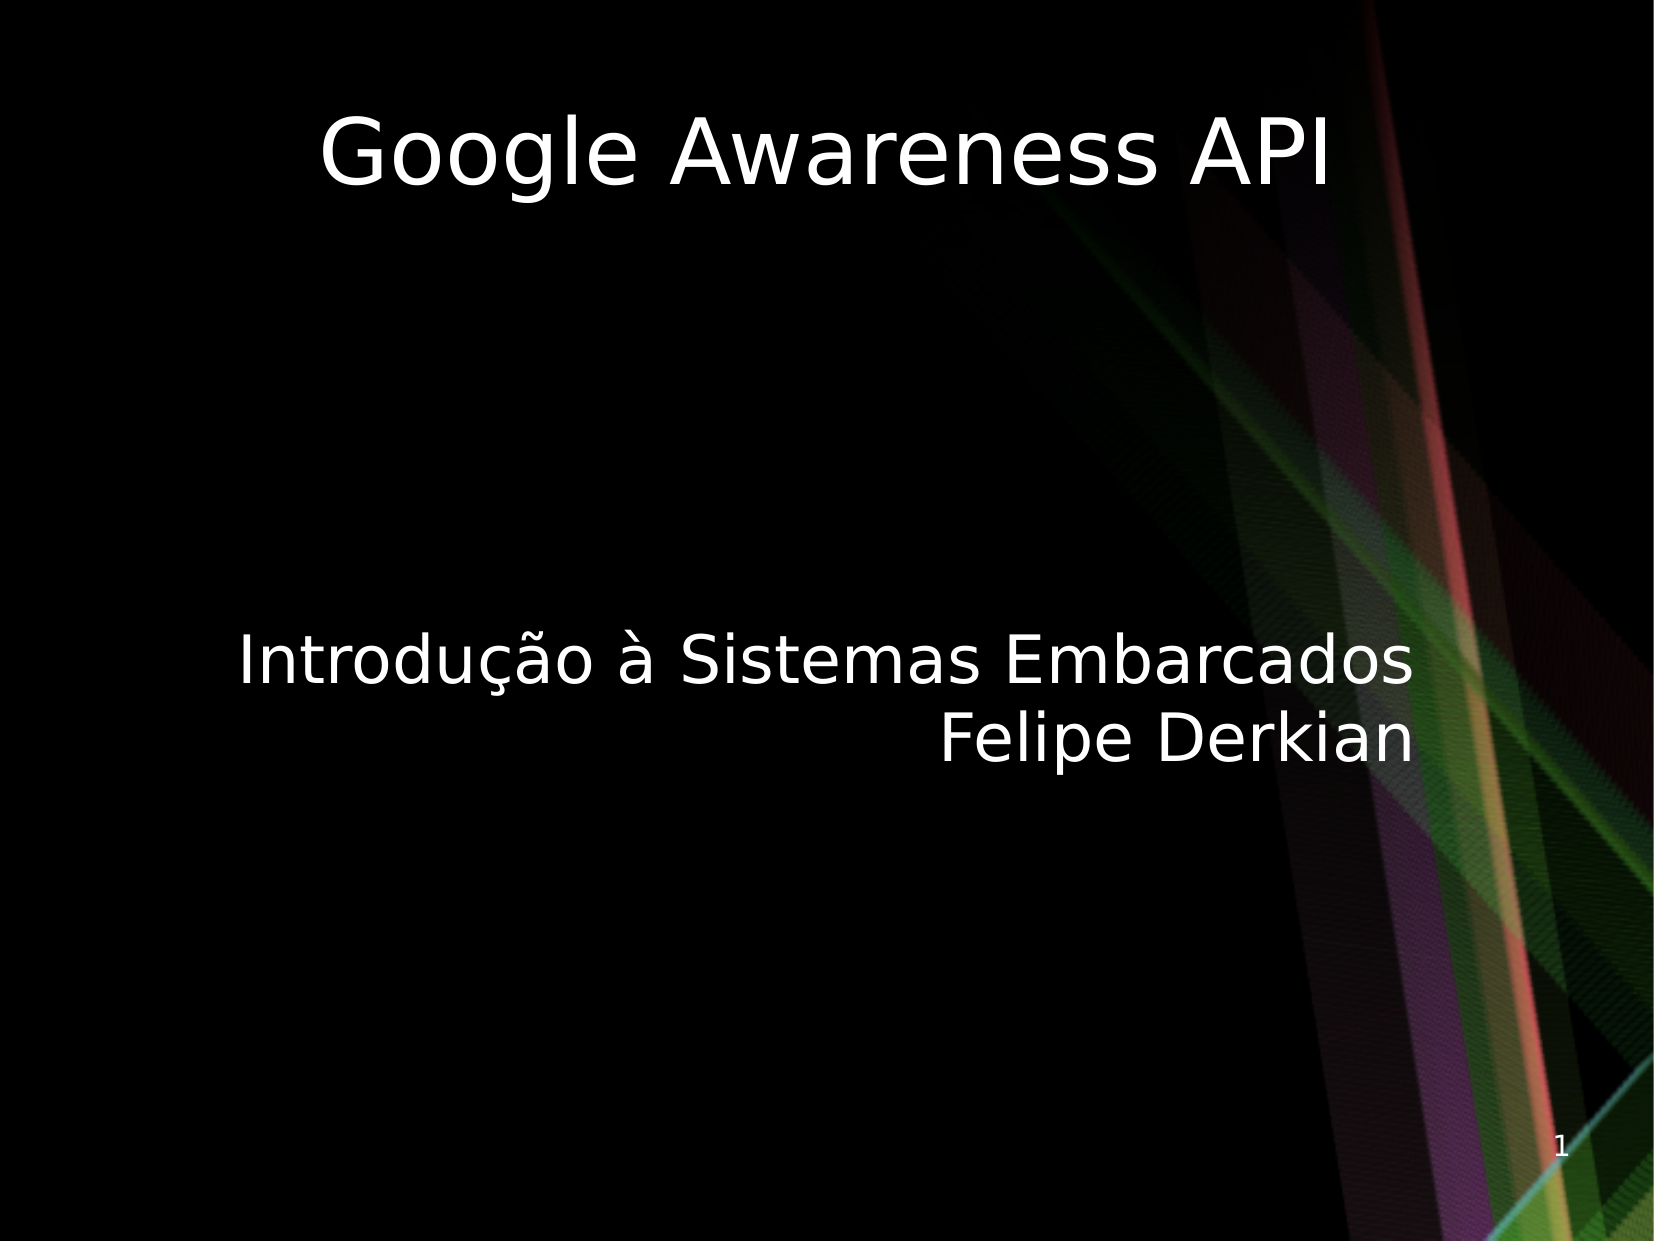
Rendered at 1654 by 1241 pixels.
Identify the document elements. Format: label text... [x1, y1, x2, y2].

subtitle Introdução à Sistemas Embarcados Felipe Derkian [82, 290, 1571, 1109]
picture [0, 0, 1654, 1241]
title Google Awareness API [82, 49, 1571, 257]
